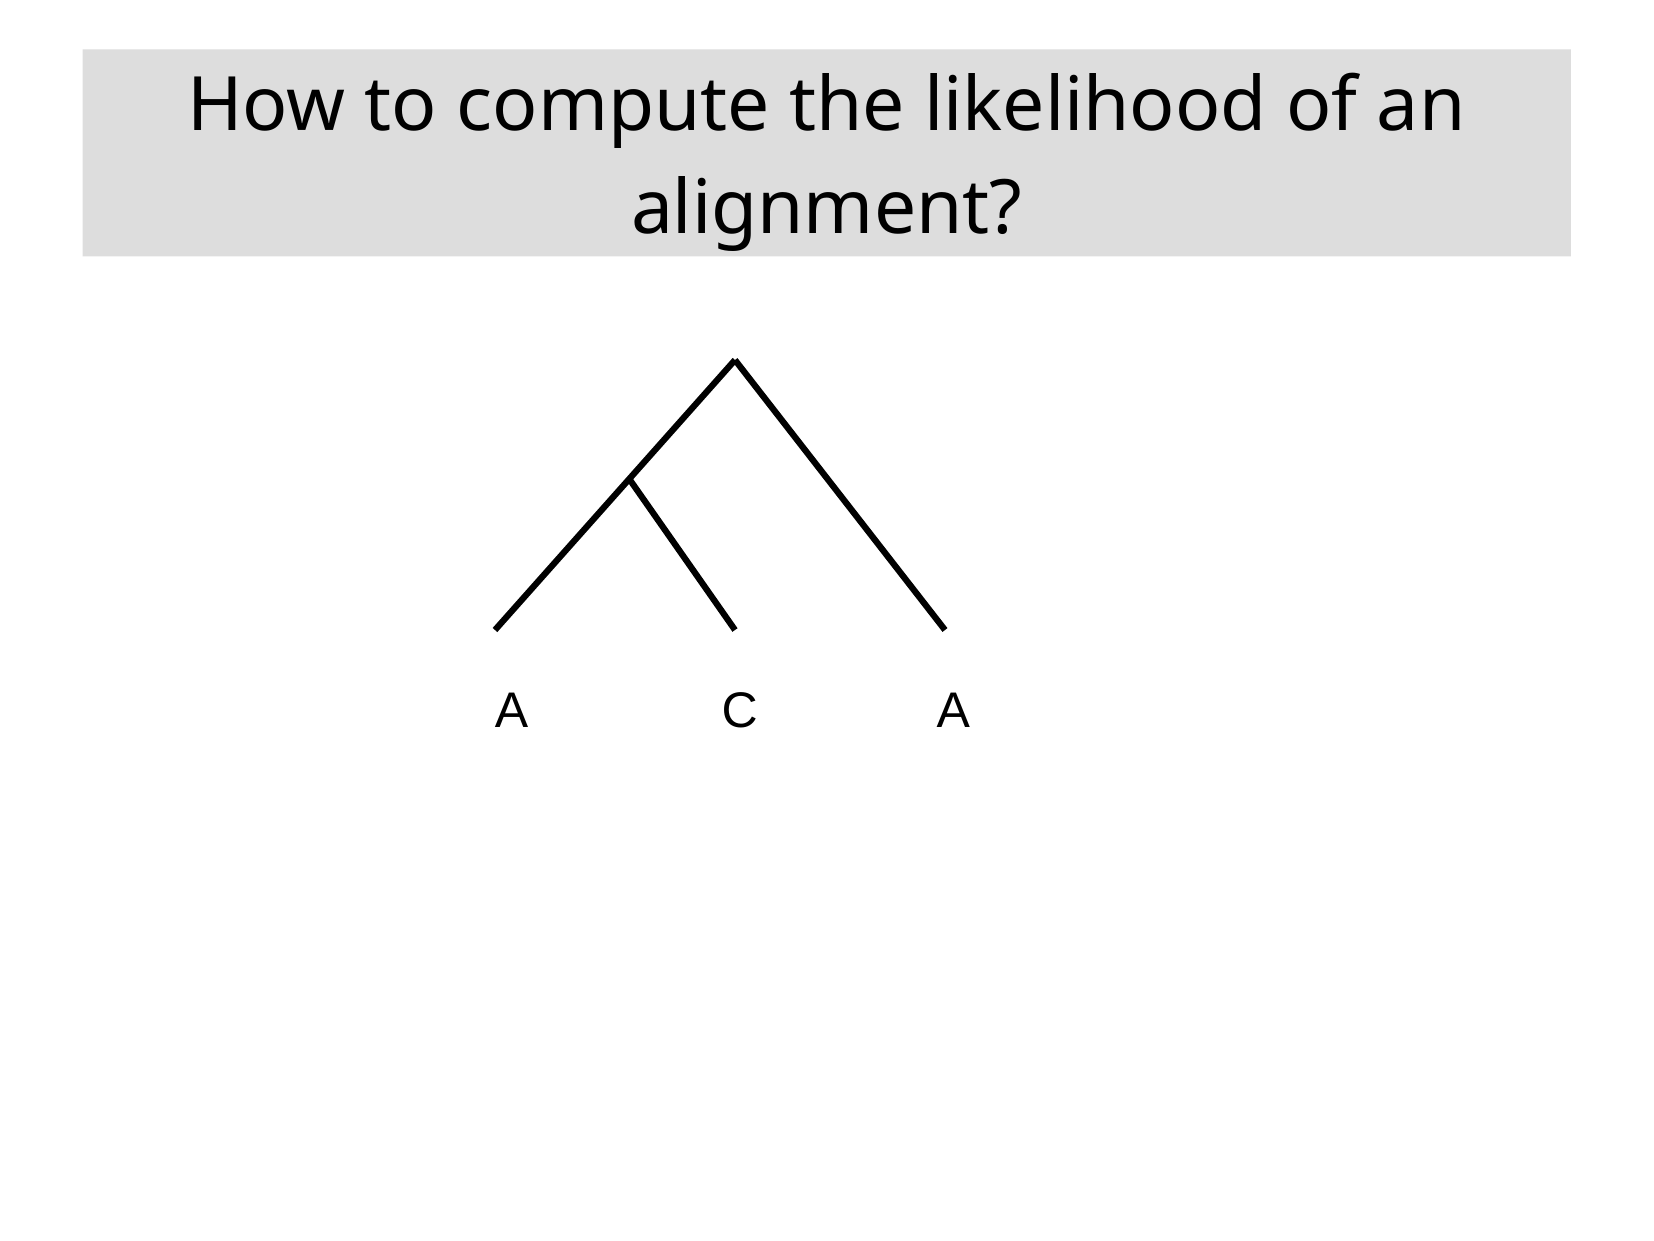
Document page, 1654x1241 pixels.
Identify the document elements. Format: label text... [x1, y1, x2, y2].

text_box A [921, 675, 967, 746]
title How to compute the likelihood of an alignment? [82, 49, 1571, 257]
text_box C [706, 675, 752, 746]
text_box A [480, 675, 526, 802]
